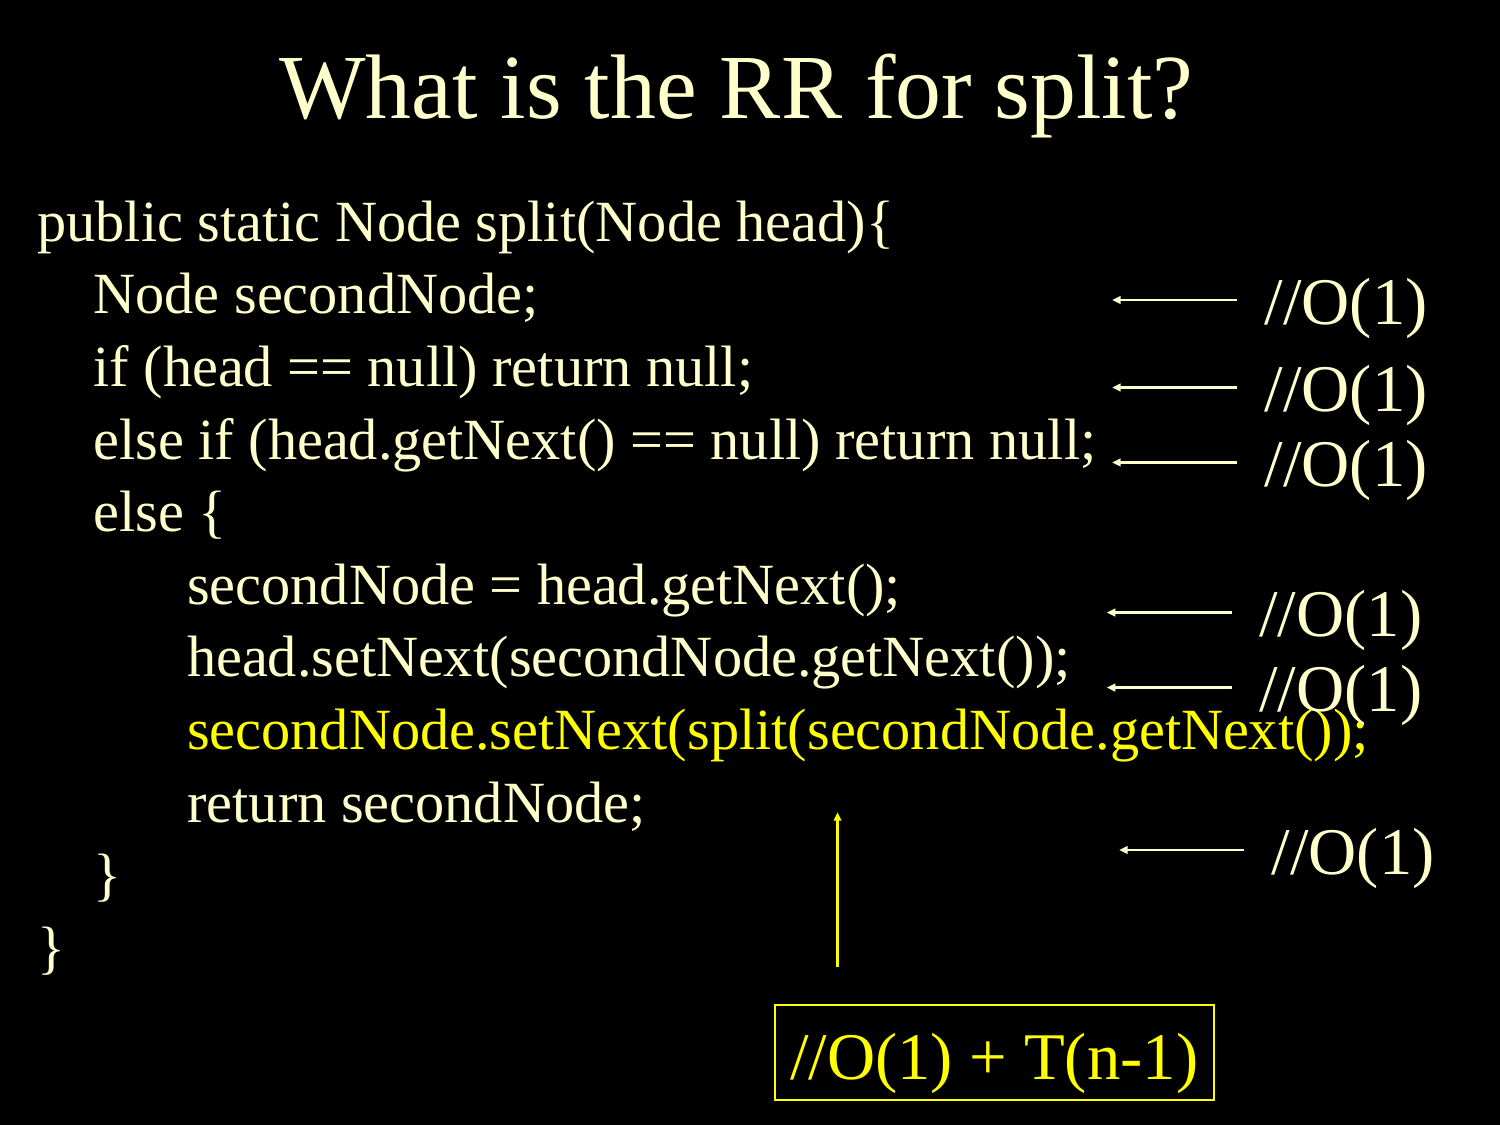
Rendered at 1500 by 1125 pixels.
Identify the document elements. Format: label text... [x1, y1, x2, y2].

text_box //O(1) [1306, 594, 1335, 634]
text_box //O(1) + T(n-1) [775, 1004, 1215, 1101]
text_box //O(1) [1250, 412, 1443, 508]
list public static Node split(Node head){ Node secondNode; if (head == null) return null; else if (head.getNext() == null) return null; else { secondNode = head.getNext(); head.setNext(secondNode.getNext()); secondNode.setNext(split(secondNode.getNext()); return secondNode; } } [22, 187, 1482, 1026]
text_box //O(1) [1250, 249, 1443, 337]
text_box //O(1) [1244, 562, 1438, 637]
text_box //O(1) [1311, 369, 1340, 409]
text_box //O(1) [1250, 337, 1443, 412]
title What is the RR for split? [8, 28, 1467, 147]
text_box //O(1) [1244, 637, 1438, 733]
text_box //O(1) [1257, 799, 1450, 896]
